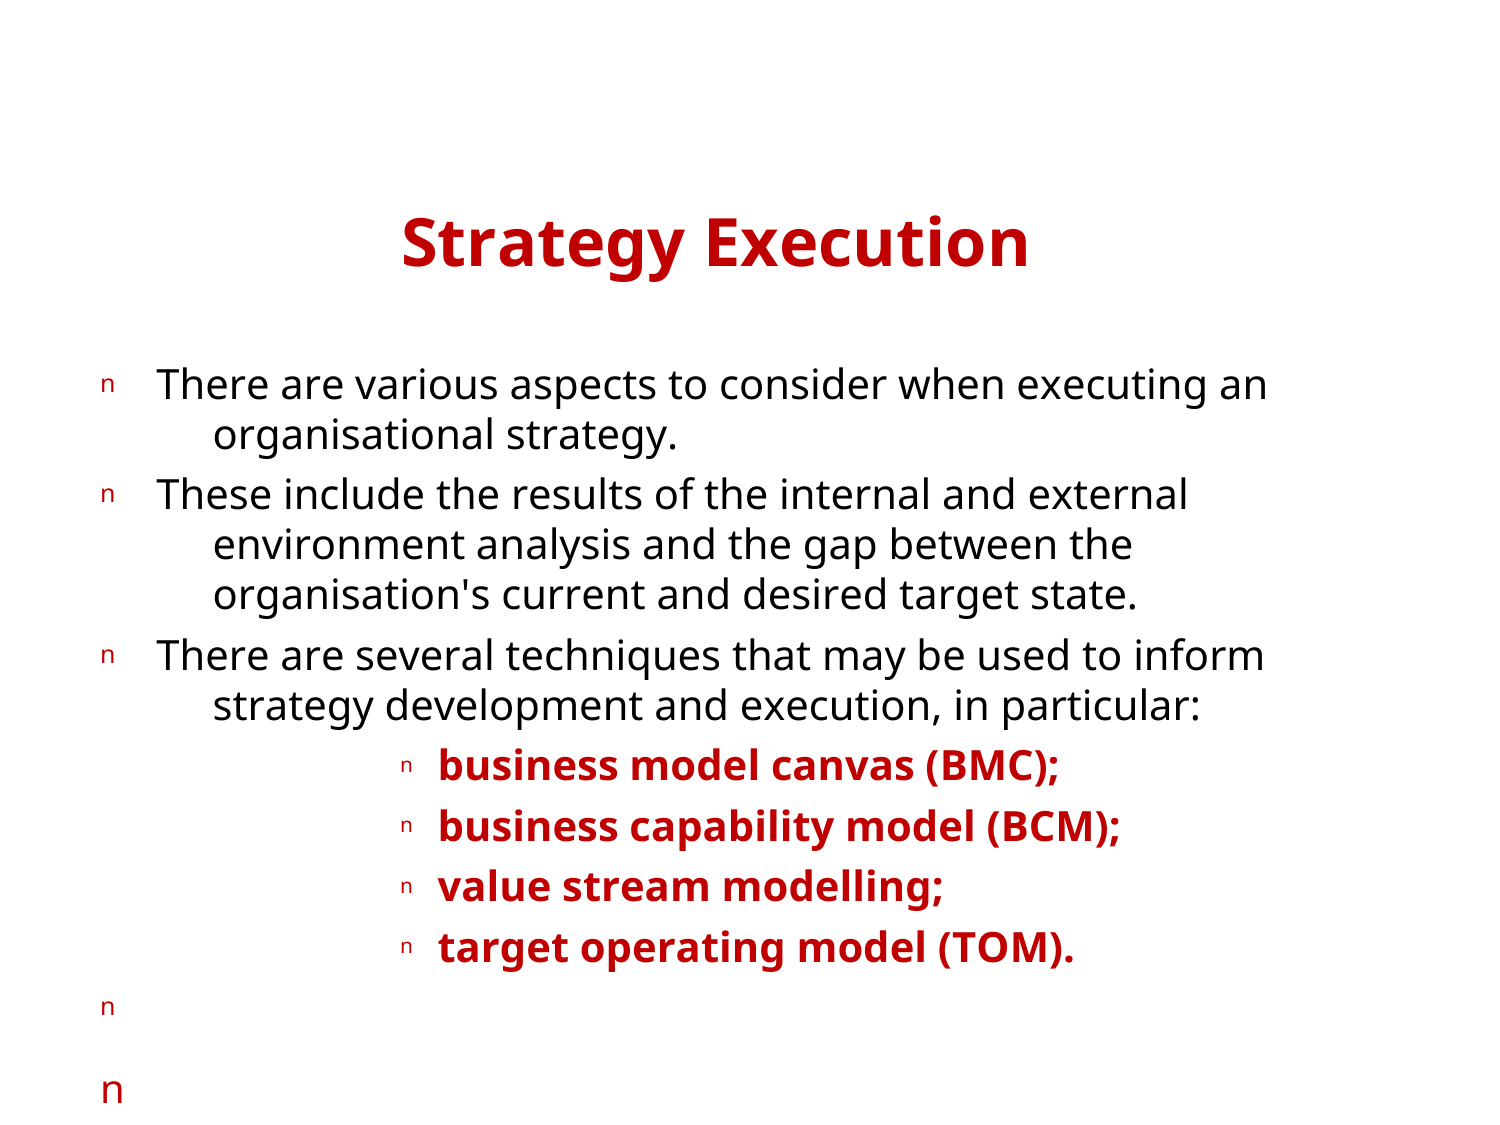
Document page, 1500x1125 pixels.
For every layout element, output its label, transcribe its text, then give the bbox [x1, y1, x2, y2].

list There are various aspects to consider when executing an organisational strategy. These include the results of the internal and external environment analysis and the gap between the organisation's current and desired target state. There are several techniques that may be used to inform strategy development and execution, in particular: business model canvas (BMC); business capability model (BCM); value stream modelling; target operating model (TOM). [85, 349, 1415, 1088]
title Strategy Execution [145, 90, 1288, 288]
